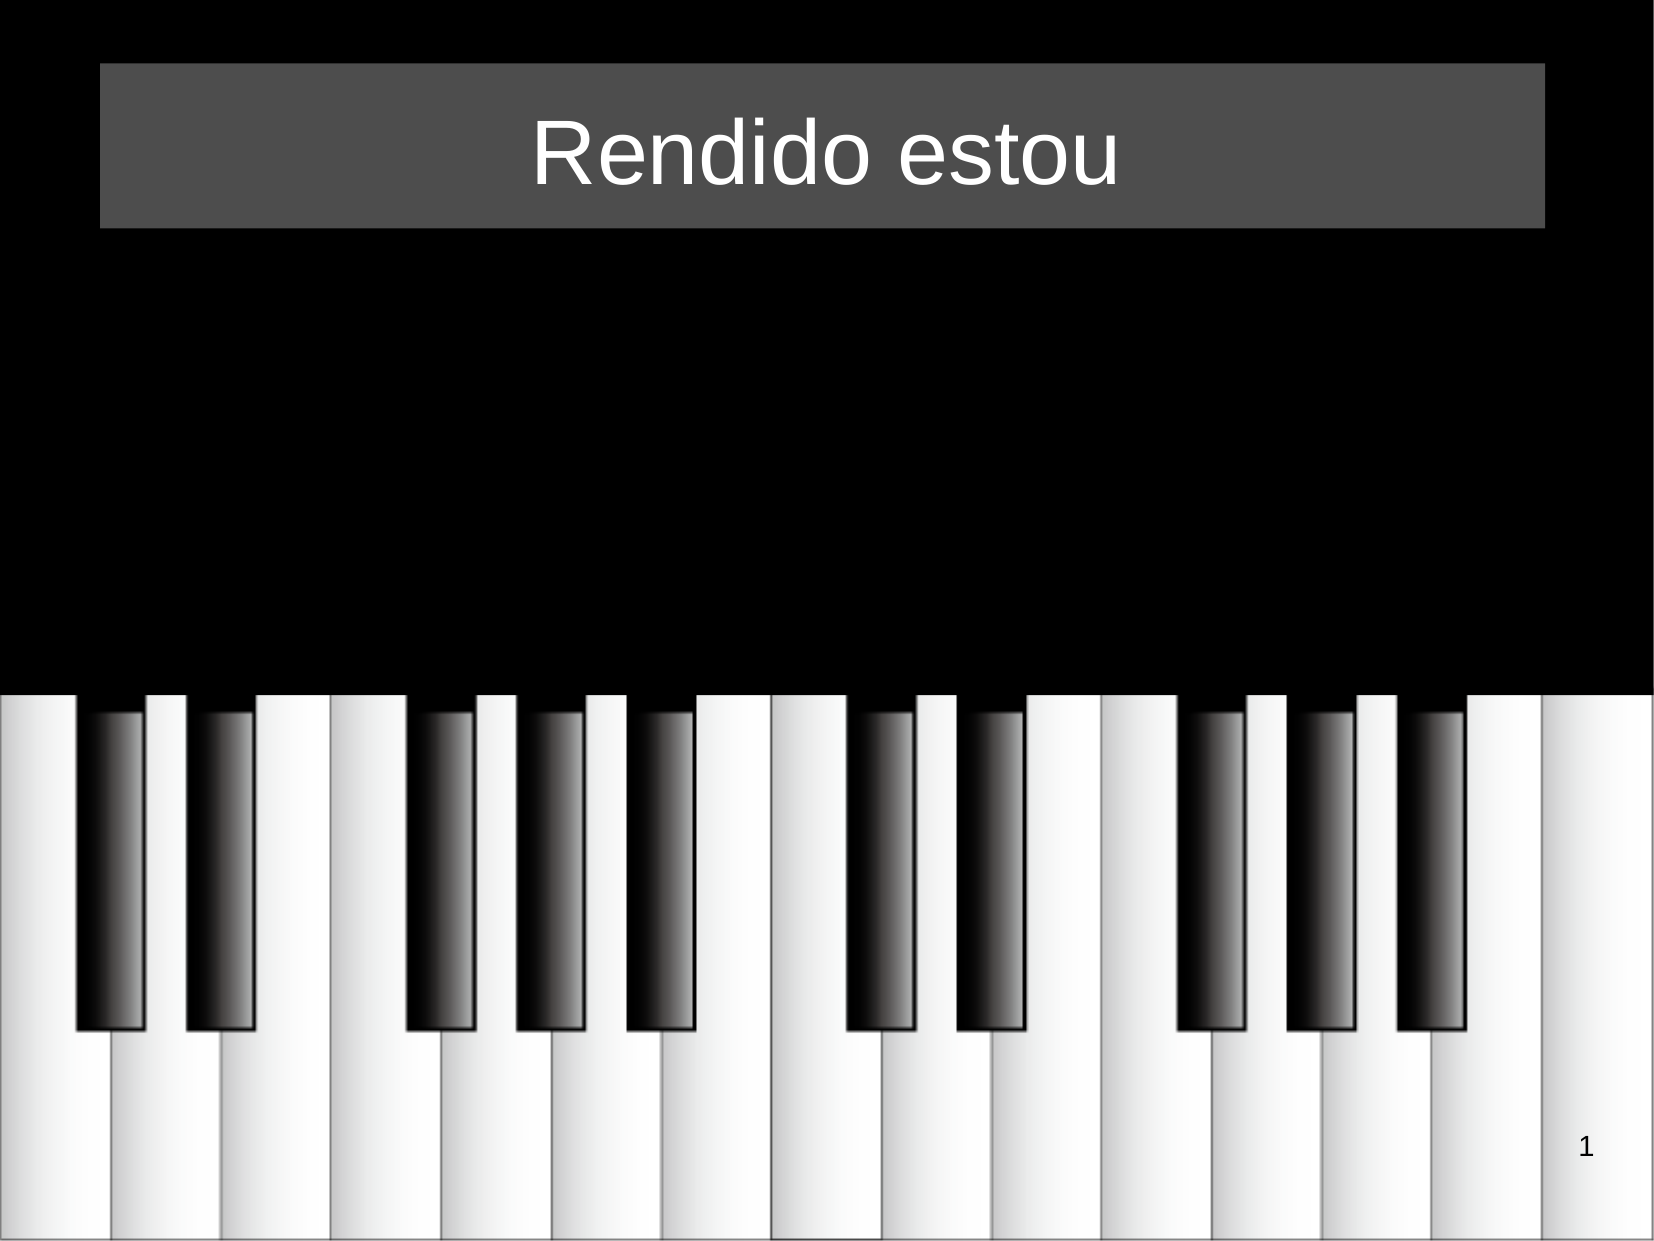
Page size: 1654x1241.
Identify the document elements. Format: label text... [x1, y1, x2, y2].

title Rendido estou [82, 49, 1571, 257]
picture [0, 696, 1654, 1241]
